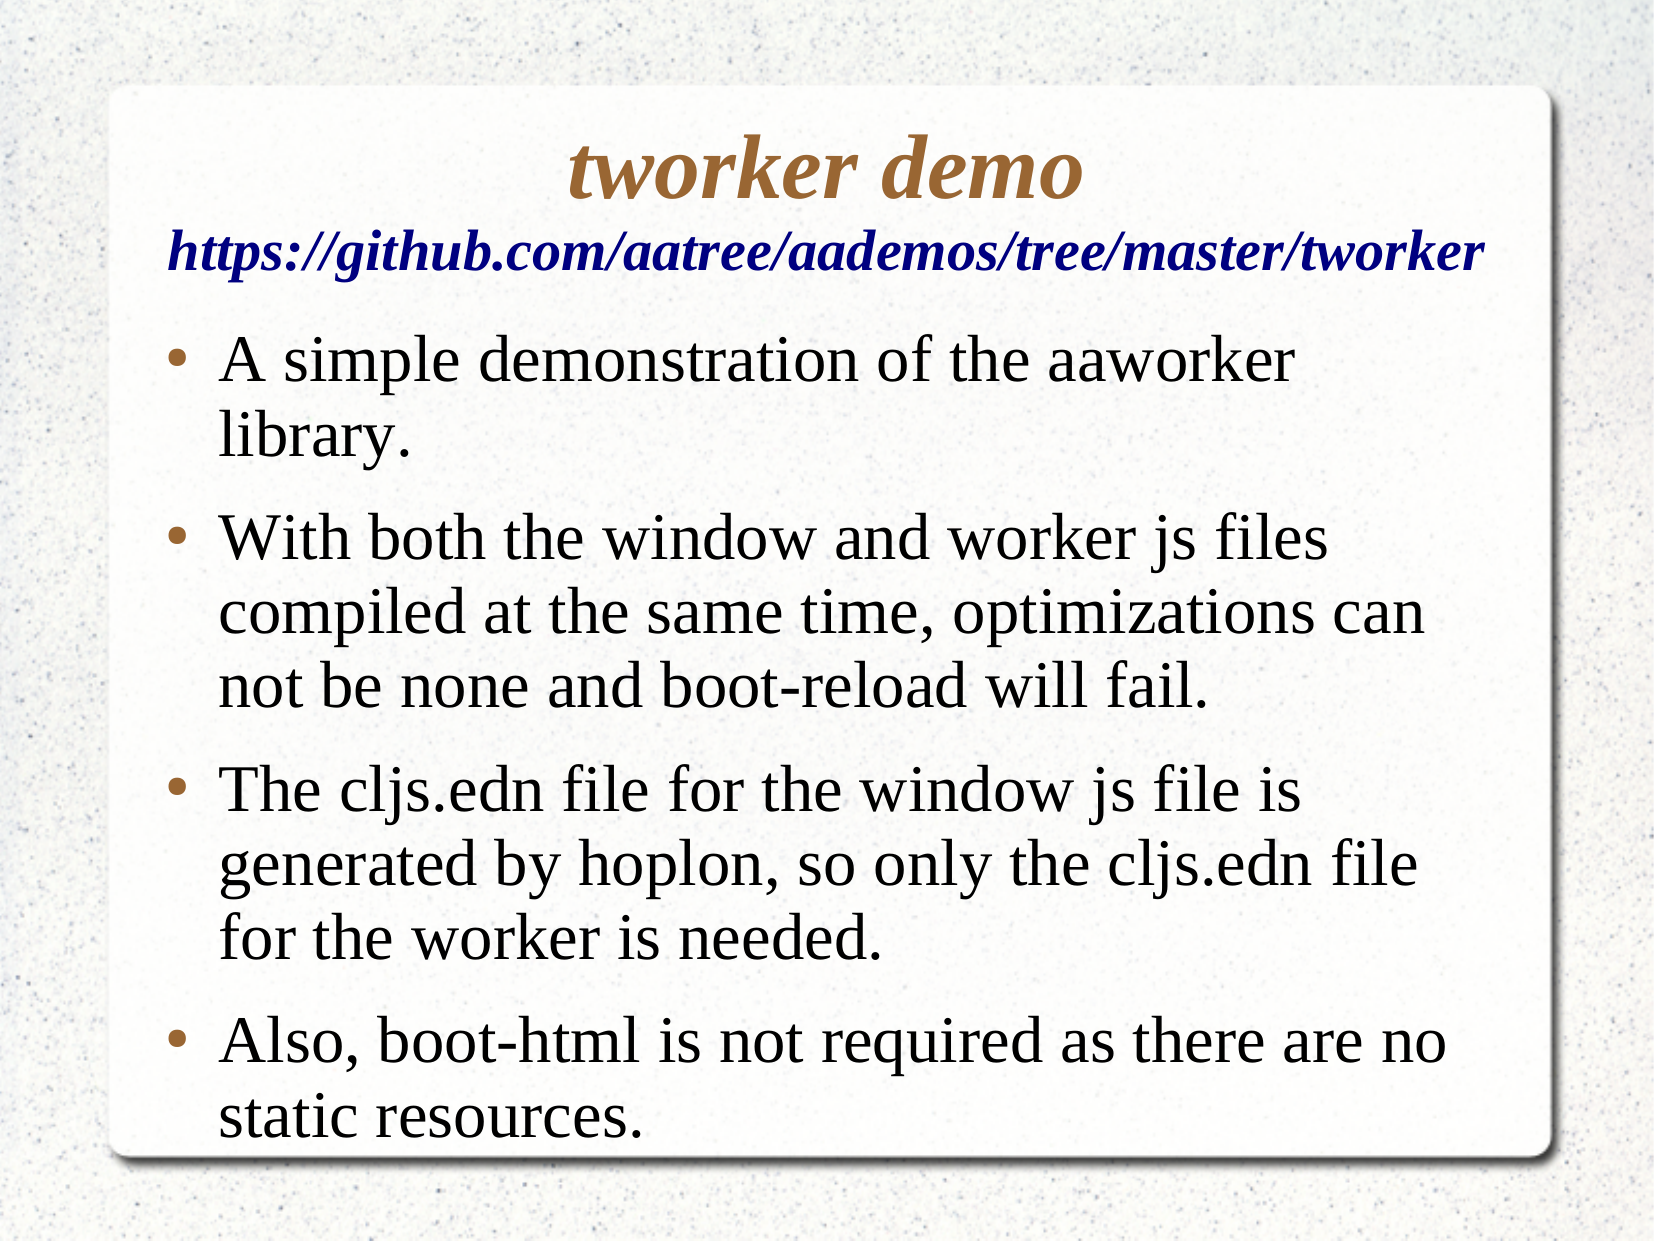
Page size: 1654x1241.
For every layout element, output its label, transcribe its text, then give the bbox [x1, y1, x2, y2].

title tworker demo https://github.com/aatree/aademos/tree/master/tworker [118, 96, 1536, 304]
picture [0, 0, 1654, 1241]
list A simple demonstration of the aaworker library. With both the window and worker js files compiled at the same time, optimizations can not be none and boot-reload will fail. The cljs.edn file for the window js file is generated by hoplon, so only the cljs.edn file for the worker is needed. Also, boot-html is not required as there are no static resources. [147, 322, 1506, 1152]
